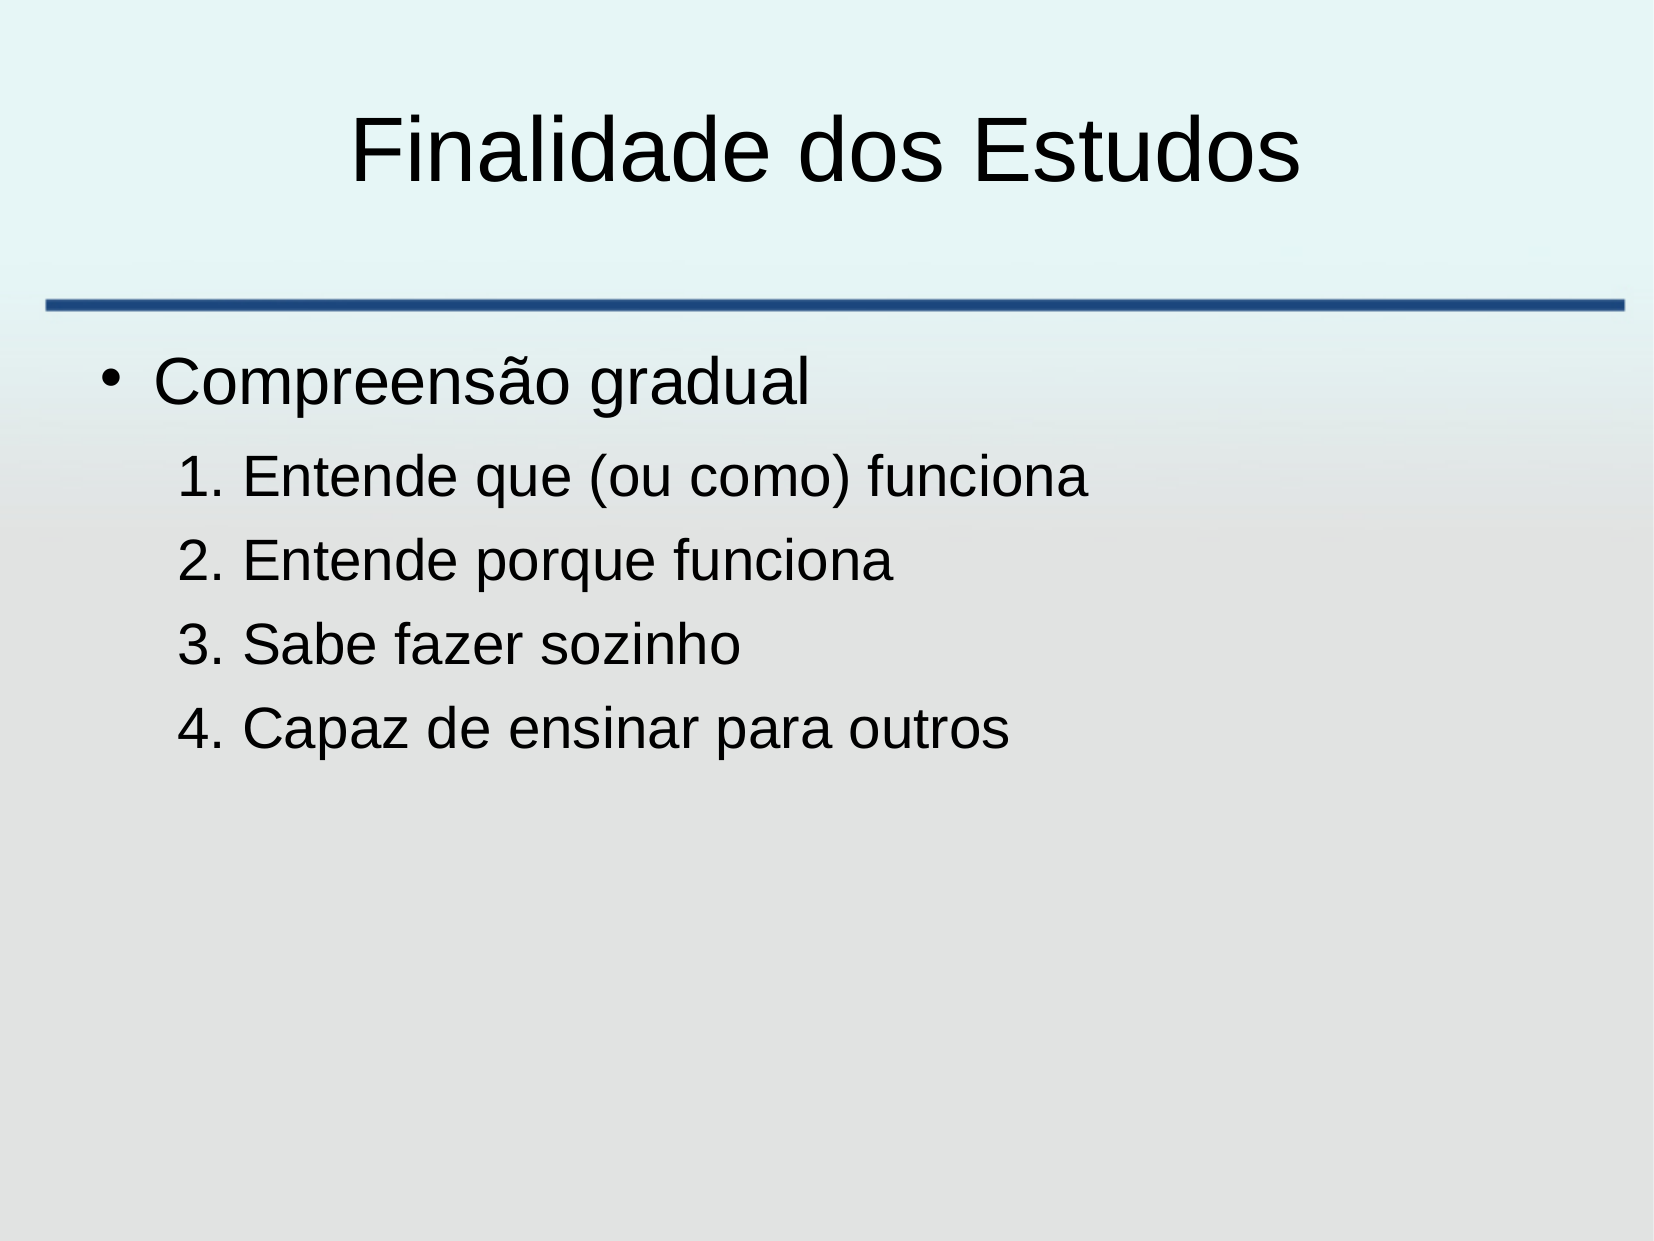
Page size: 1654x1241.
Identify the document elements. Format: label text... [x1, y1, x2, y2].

title Finalidade dos Estudos [29, 56, 1625, 249]
list Compreensão gradual Entende que (ou como) funciona Entende porque funciona Sabe fazer sozinho Capaz de ensinar para outros [82, 349, 1618, 1153]
picture [0, 0, 1654, 1241]
